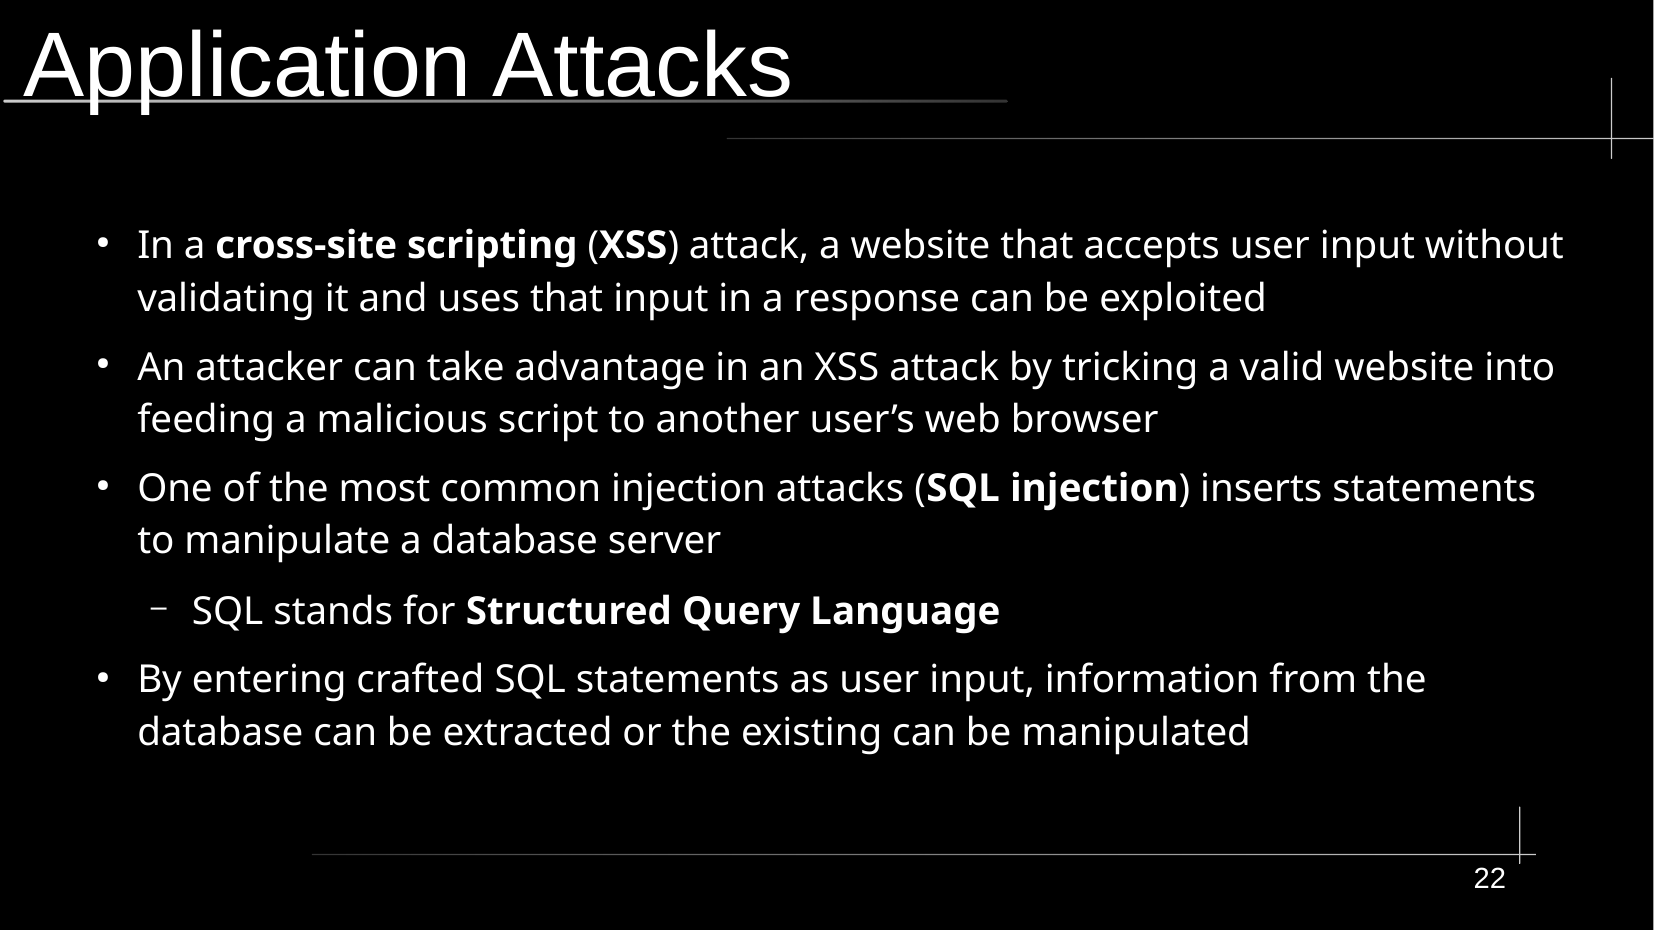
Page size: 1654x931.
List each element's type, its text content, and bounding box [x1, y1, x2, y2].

list In a cross-site scripting (XSS) attack, a website that accepts user input without validating it and uses that input in a response can be exploited An attacker can take advantage in an XSS attack by tricking a valid website into feeding a malicious script to another user’s web browser One of the most common injection attacks (SQL injection) inserts statements to manipulate a database server SQL stands for Structured Query Language By entering crafted SQL statements as user input, information from the database can be extracted or the existing can be manipulated [82, 217, 1571, 758]
title Application Attacks [23, 11, 1589, 119]
